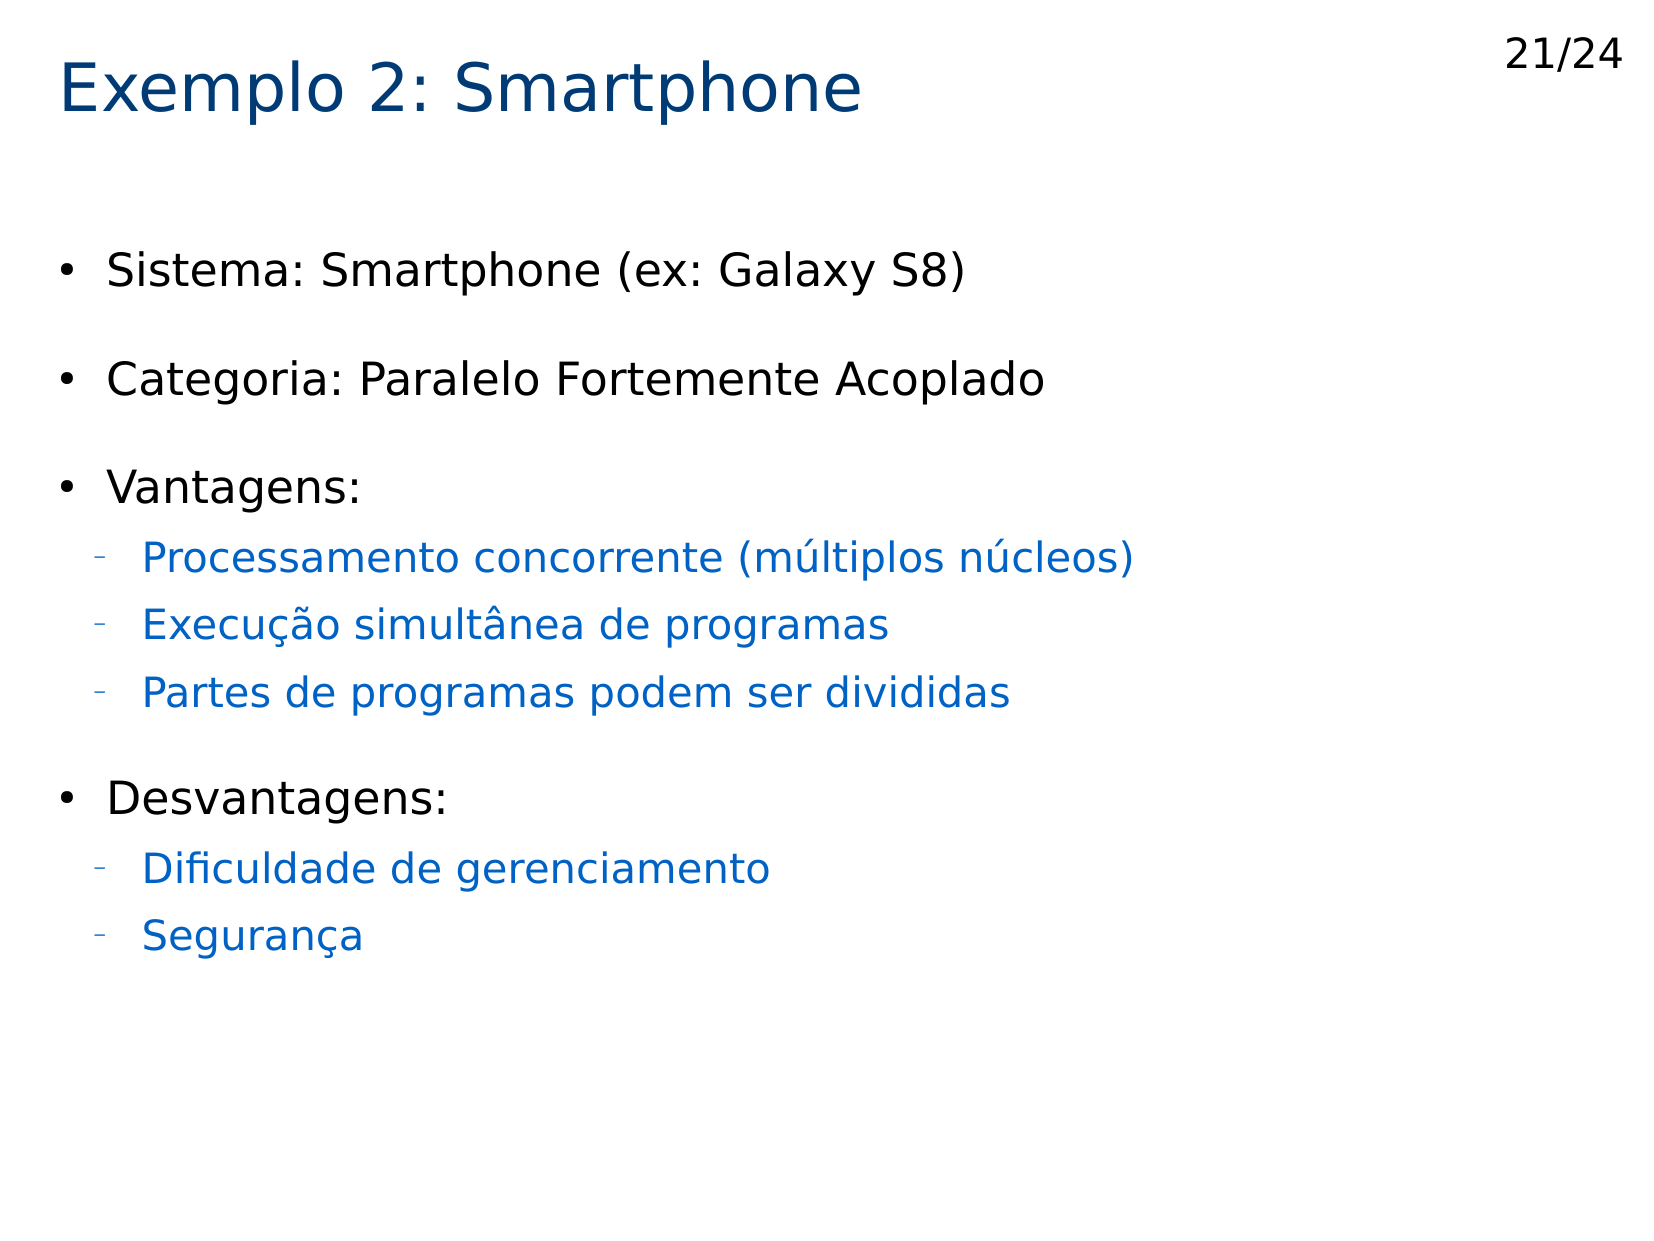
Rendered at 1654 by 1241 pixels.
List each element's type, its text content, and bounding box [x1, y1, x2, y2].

list Sistema: Smartphone (ex: Galaxy S8) Categoria: Paralelo Fortemente Acoplado Vantagens: Processamento concorrente (múltiplos núcleos) Execução simultânea de programas Partes de programas podem ser divididas Desvantagens: Dificuldade de gerenciamento Segurança [59, 236, 1595, 1211]
title Exemplo 2: Smartphone [59, 29, 1506, 148]
